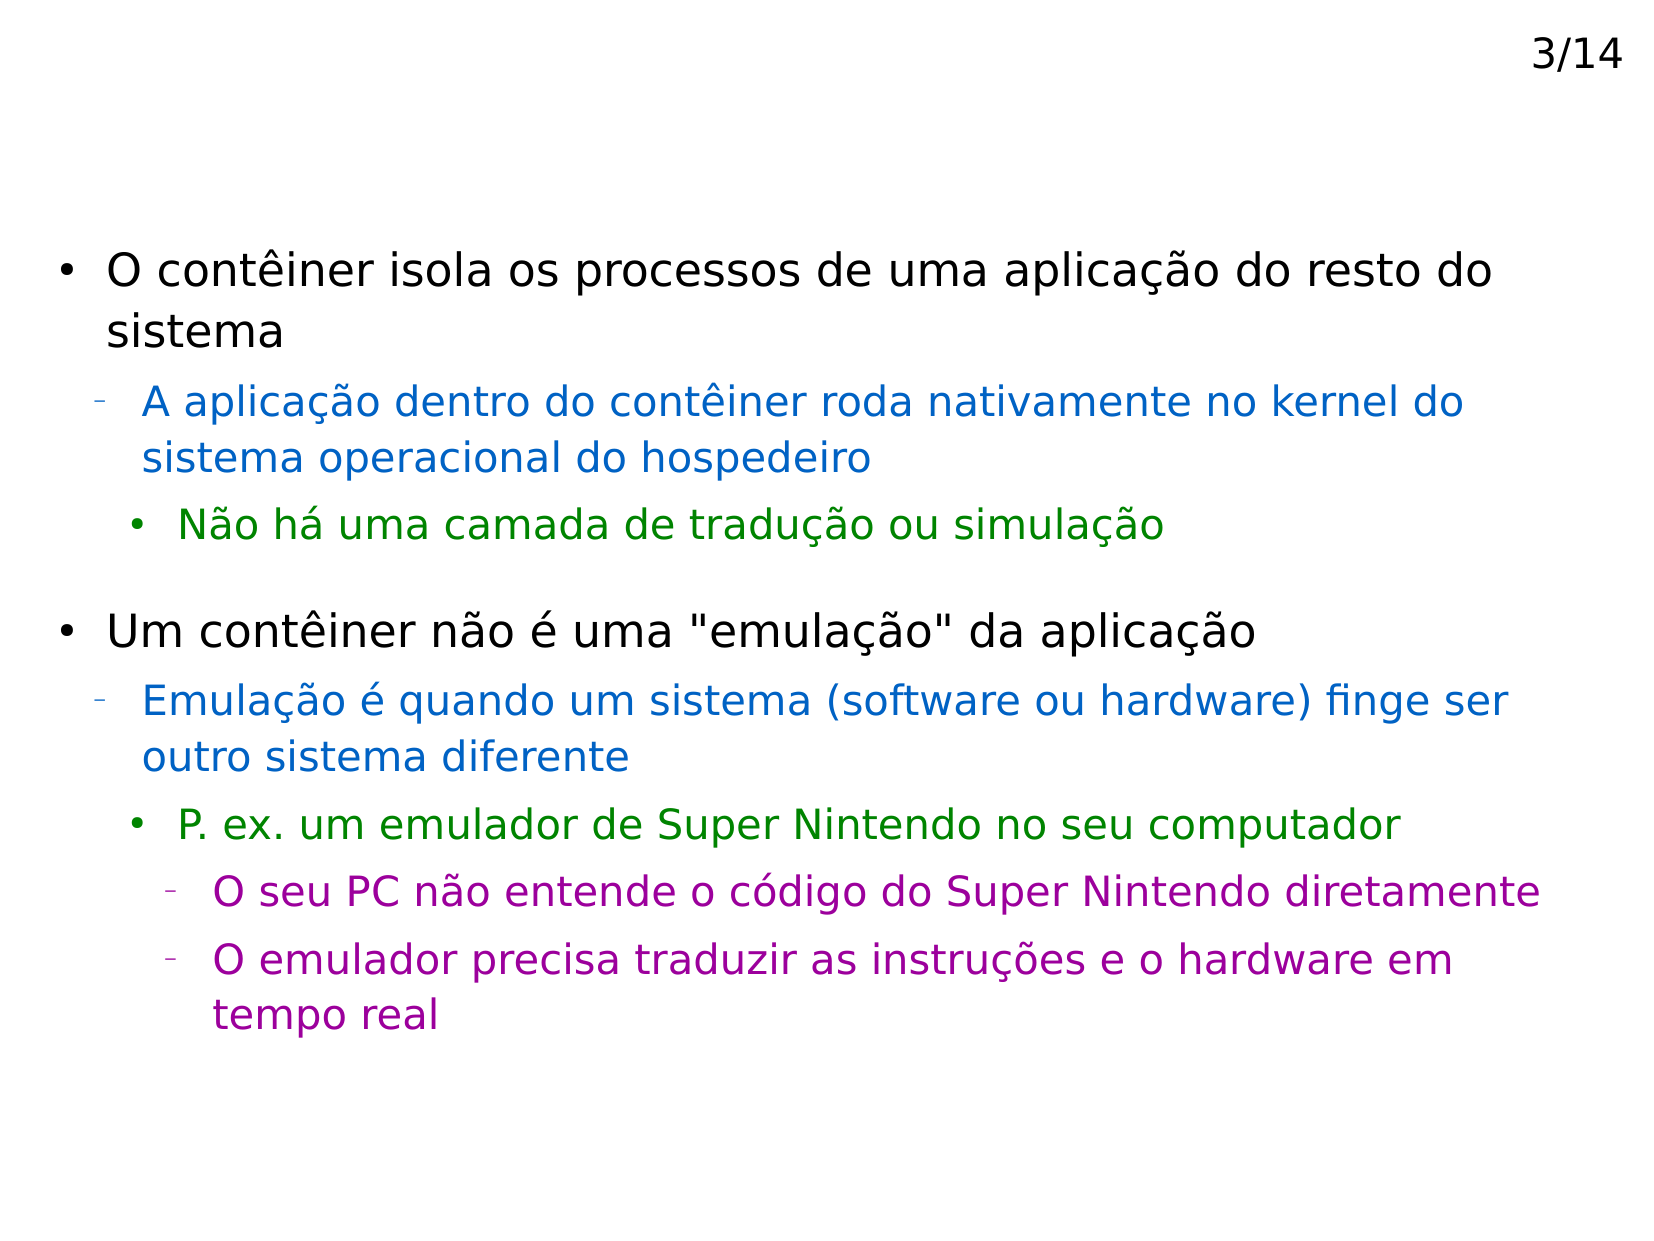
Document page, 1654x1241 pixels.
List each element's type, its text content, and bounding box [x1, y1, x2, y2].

list O contêiner isola os processos de uma aplicação do resto do sistema A aplicação dentro do contêiner roda nativamente no kernel do sistema operacional do hospedeiro Não há uma camada de tradução ou simulação Um contêiner não é uma "emulação" da aplicação Emulação é quando um sistema (software ou hardware) finge ser outro sistema diferente P. ex. um emulador de Super Nintendo no seu computador O seu PC não entende o código do Super Nintendo diretamente O emulador precisa traduzir as instruções e o hardware em tempo real [59, 236, 1595, 1211]
